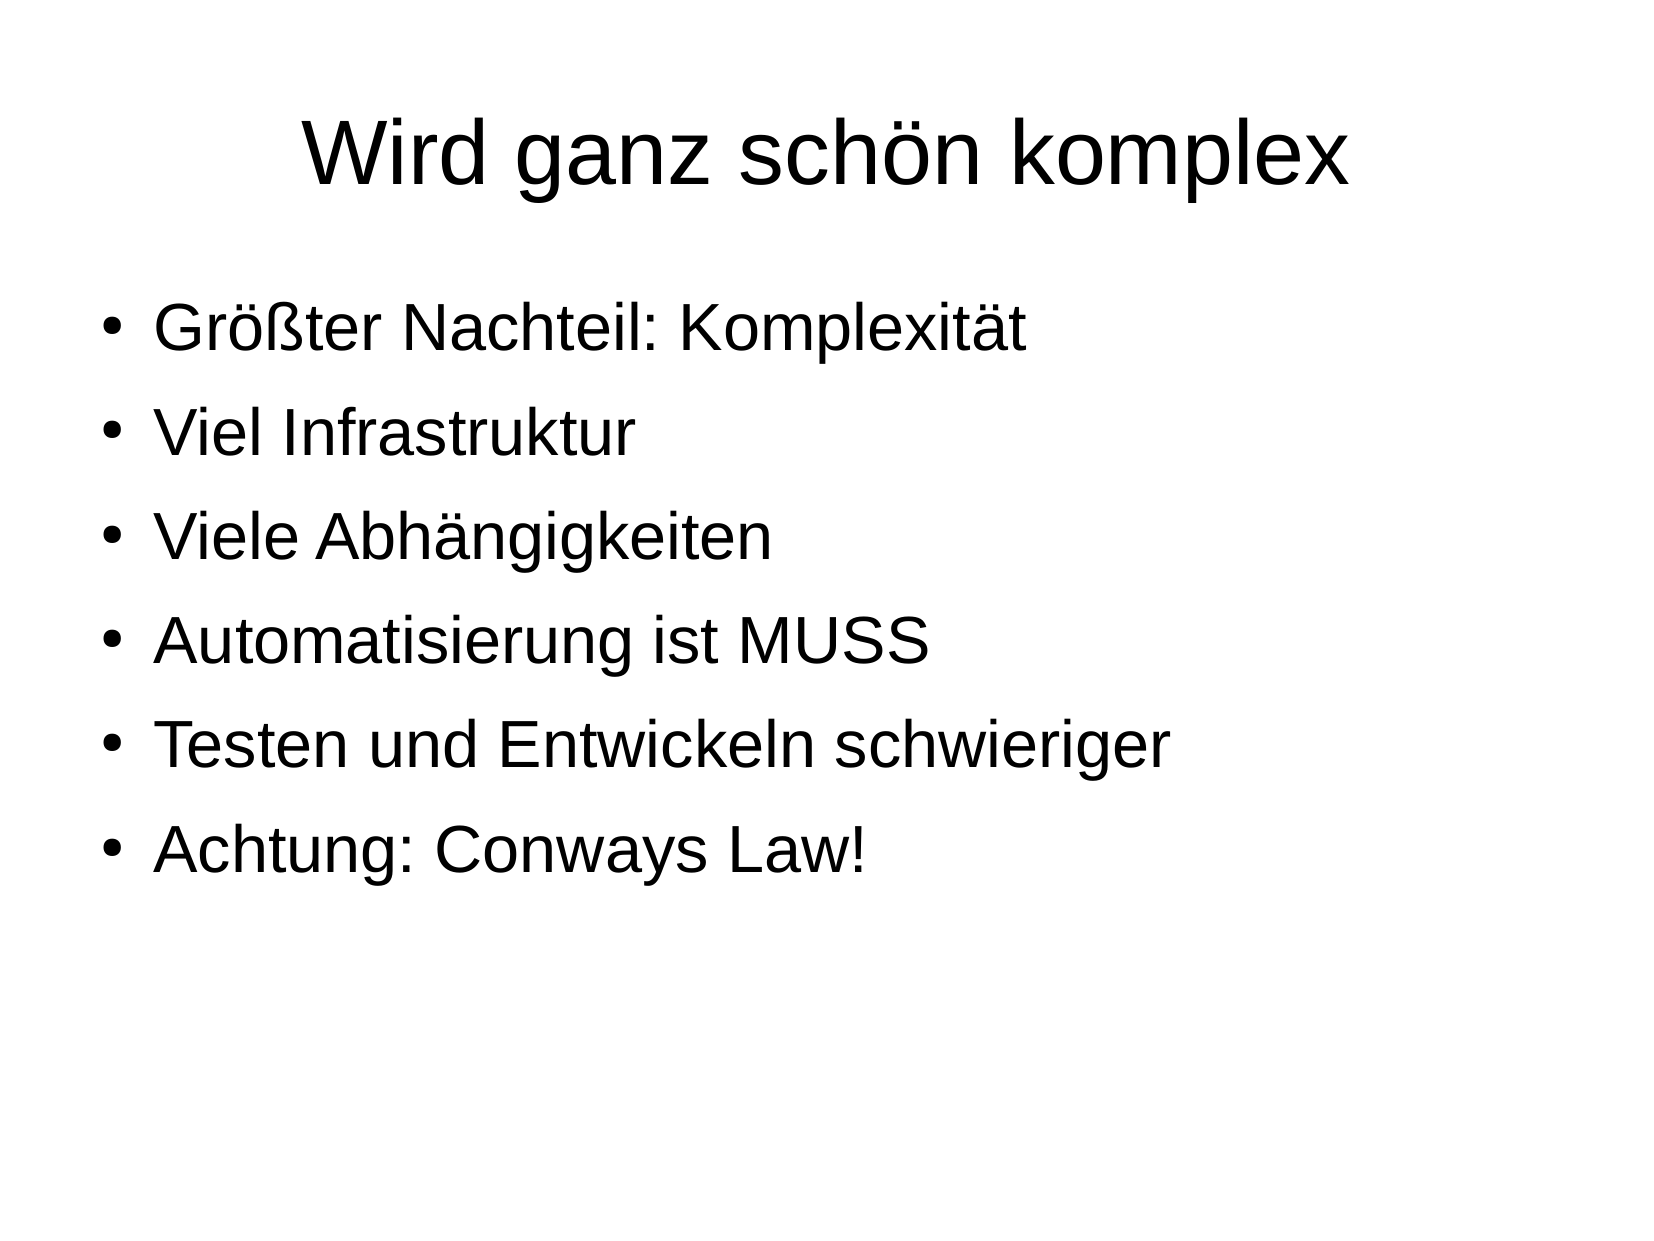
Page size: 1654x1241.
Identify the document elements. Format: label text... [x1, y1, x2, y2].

list Größter Nachteil: Komplexität Viel Infrastruktur Viele Abhängigkeiten Automatisierung ist MUSS Testen und Entwickeln schwieriger Achtung: Conways Law! [82, 290, 1571, 1010]
title Wird ganz schön komplex [82, 49, 1571, 257]
